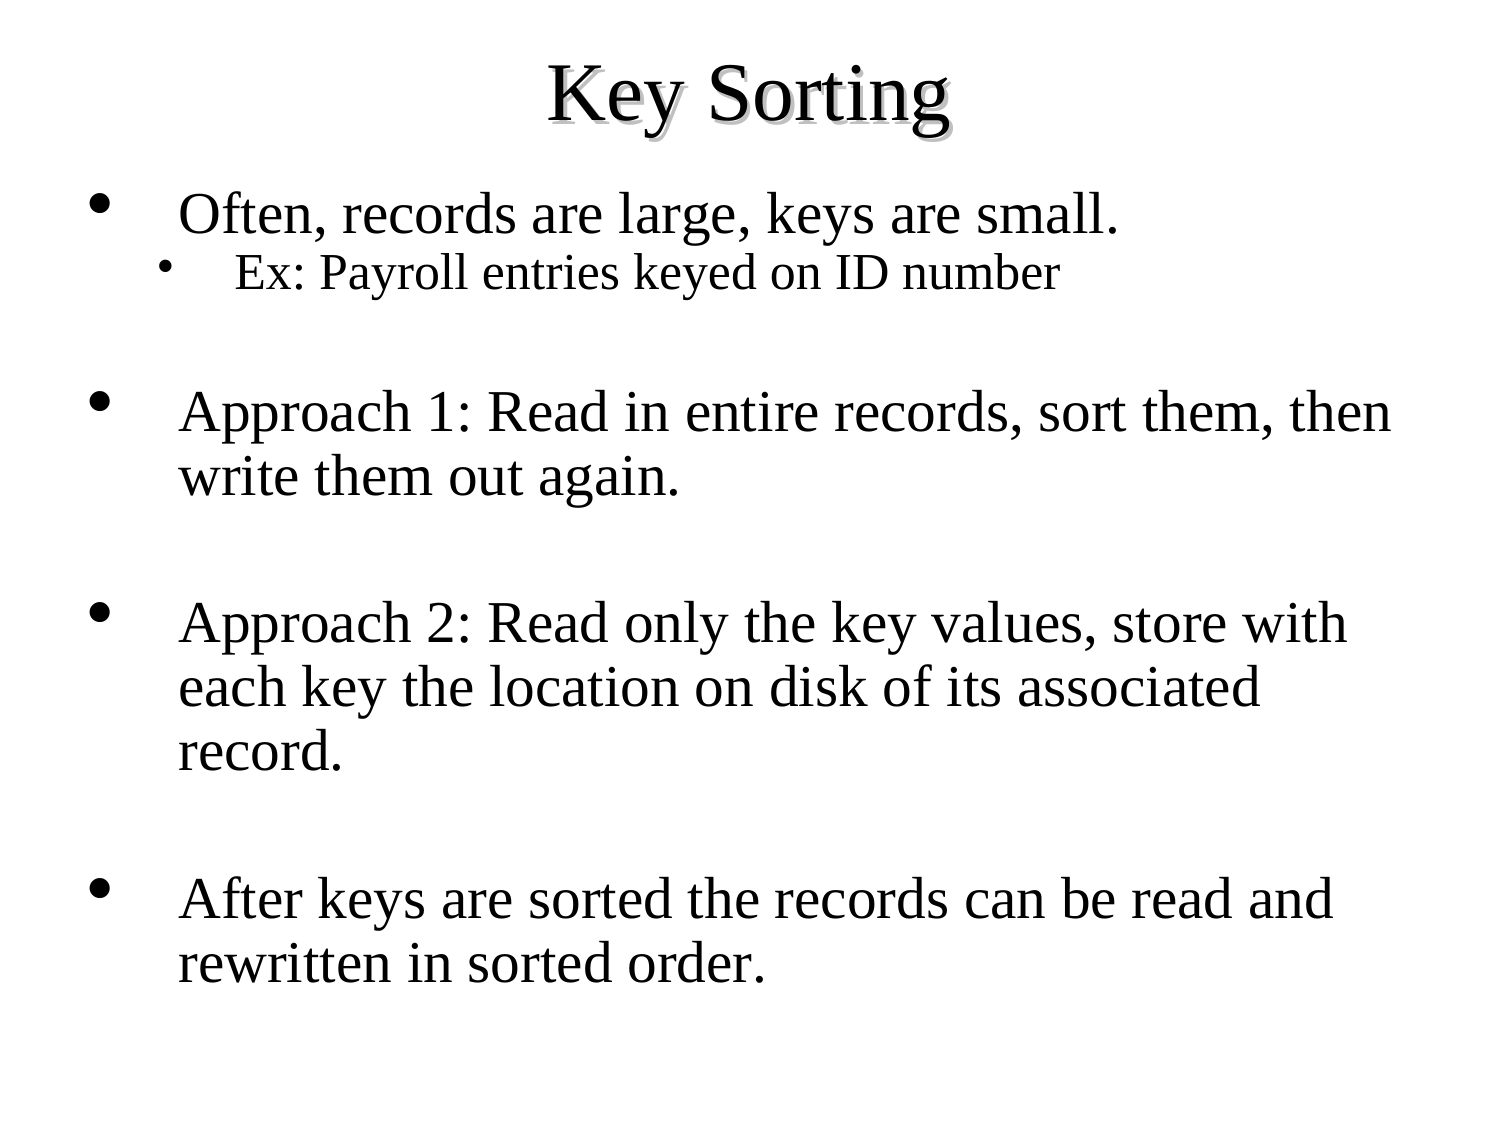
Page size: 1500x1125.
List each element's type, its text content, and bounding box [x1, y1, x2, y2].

list Often, records are large, keys are small. Ex: Payroll entries keyed on ID number Approach 1: Read in entire records, sort them, then write them out again. Approach 2: Read only the key values, store with each key the location on disk of its associated record. After keys are sorted the records can be read and rewritten in sorted order. [74, 174, 1425, 1012]
title Key Sorting [74, 24, 1425, 150]
